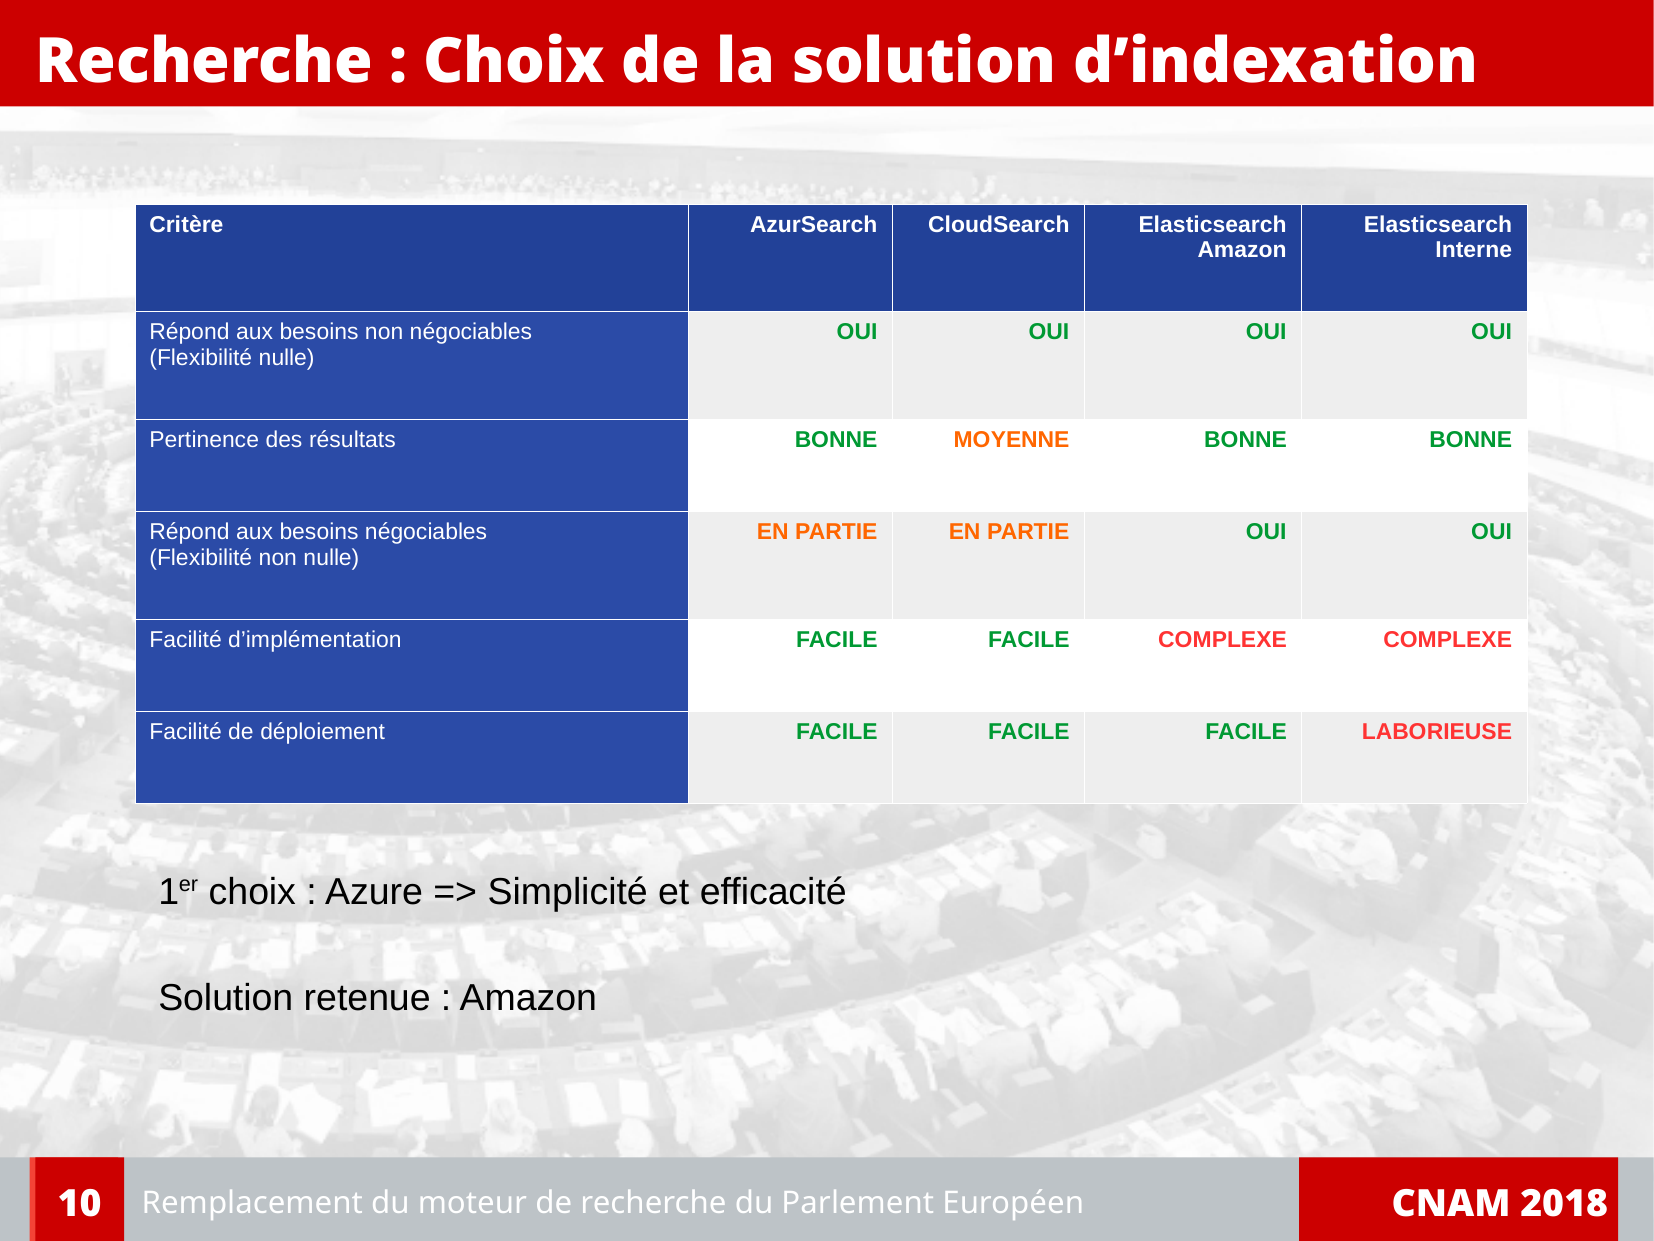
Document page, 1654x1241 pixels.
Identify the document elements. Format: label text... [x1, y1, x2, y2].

table_cell Facilité d’implémentation [136, 620, 688, 711]
table_cell FACILE [893, 712, 1084, 803]
table_cell OUI [689, 312, 892, 419]
table_cell OUI [1085, 312, 1301, 419]
table_cell OUI [1302, 512, 1527, 619]
table_cell FACILE [893, 620, 1084, 711]
table_cell FACILE [1085, 712, 1301, 803]
table_header AzurSearch [689, 205, 892, 311]
table_cell Pertinence des résultats [136, 420, 688, 511]
picture [0, 107, 1654, 1157]
table_cell BONNE [689, 420, 892, 511]
table_cell EN PARTIE [893, 512, 1084, 619]
table_cell BONNE [1302, 420, 1527, 511]
table_cell FACILE [689, 712, 892, 803]
table_header Elasticsearch Interne [1302, 205, 1527, 311]
table_cell FACILE [689, 620, 892, 711]
table_cell OUI [1302, 312, 1527, 419]
table_header CloudSearch [893, 205, 1084, 311]
title Recherche : Choix de la solution d’indexation [35, 0, 1642, 101]
table_cell Facilité de déploiement [136, 712, 688, 803]
table_cell Répond aux besoins non négociables (Flexibilité nulle) [136, 312, 688, 419]
table_cell EN PARTIE [689, 512, 892, 619]
text_box 1er choix : Azure => Simplicité et efficacité [143, 863, 863, 922]
text_box Solution retenue : Amazon [143, 969, 613, 1027]
table_cell Répond aux besoins négociables (Flexibilité non nulle) [136, 512, 688, 619]
table_header Elasticsearch Amazon [1085, 205, 1301, 311]
table_cell COMPLEXE [1085, 620, 1301, 711]
table_cell LABORIEUSE [1302, 712, 1527, 803]
table_cell MOYENNE [893, 420, 1084, 511]
table_cell BONNE [1085, 420, 1301, 511]
table_cell COMPLEXE [1302, 620, 1527, 711]
table_cell OUI [1085, 512, 1301, 619]
table_cell OUI [893, 312, 1084, 419]
table_header Critère [136, 205, 688, 311]
